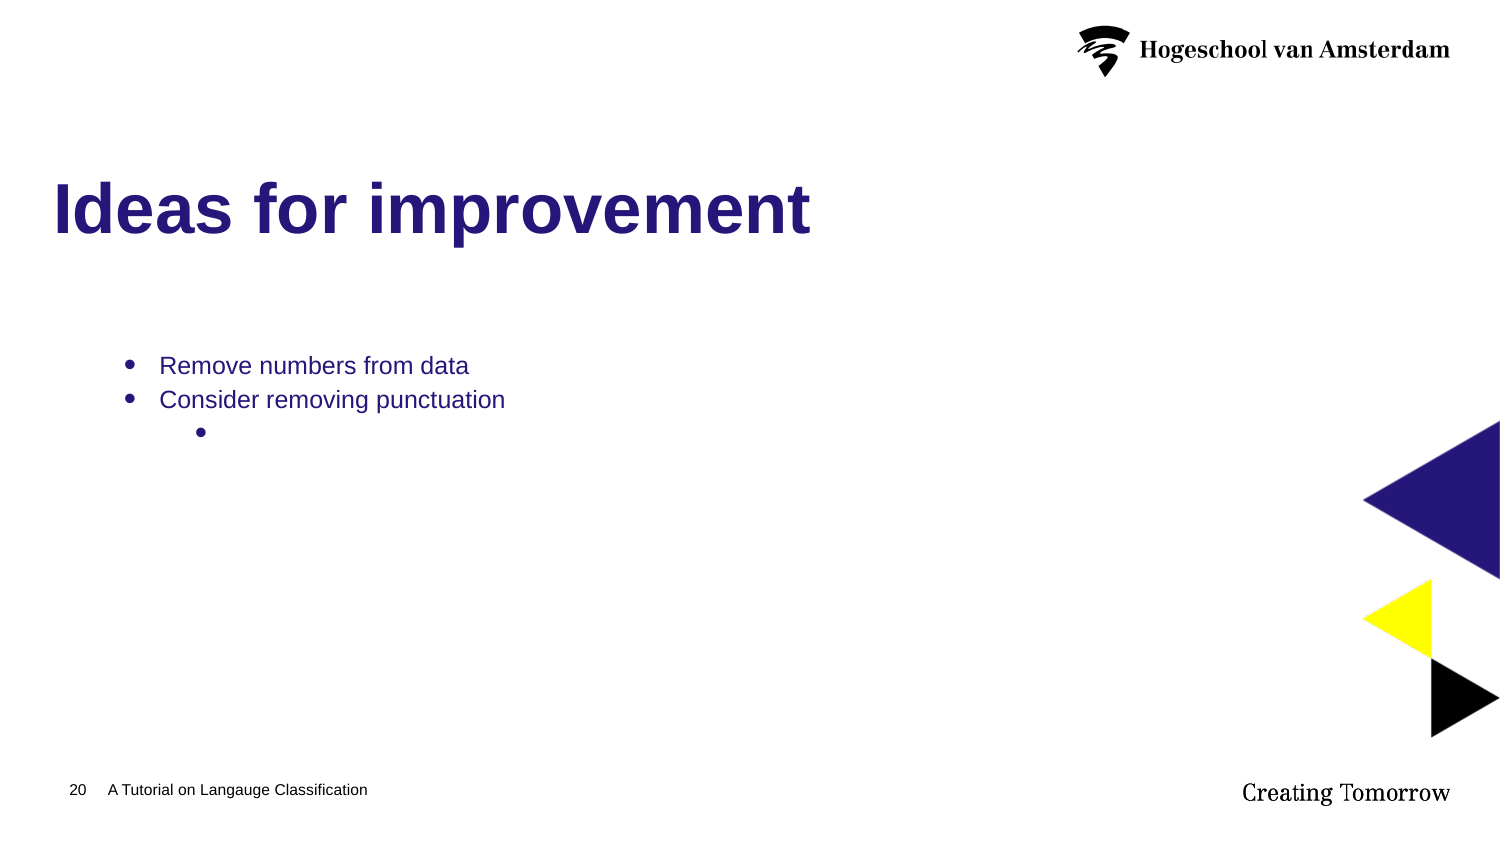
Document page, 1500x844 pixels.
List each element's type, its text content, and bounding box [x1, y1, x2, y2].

title Ideas for improvement [53, 163, 1363, 346]
text_box A Tutorial on Langauge Classification [114, 768, 751, 813]
text_box [54, 768, 114, 813]
list Remove numbers from data Consider removing punctuation [53, 346, 1362, 768]
